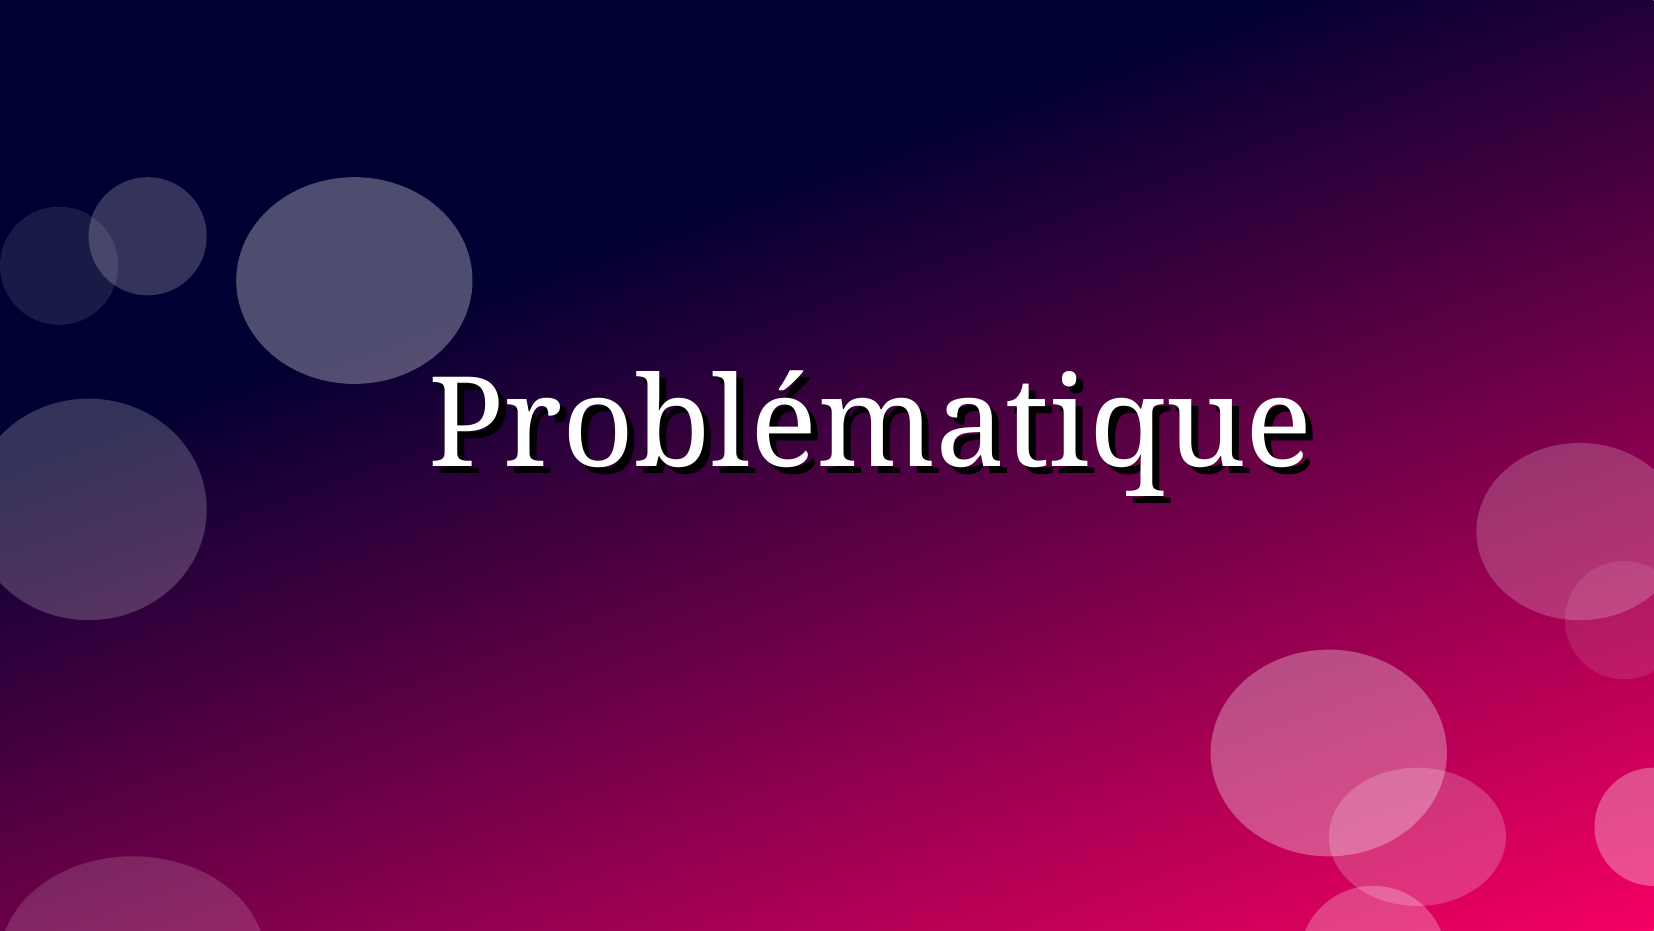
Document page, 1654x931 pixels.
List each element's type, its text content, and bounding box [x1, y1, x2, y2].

text_box Problématique [413, 324, 1388, 739]
